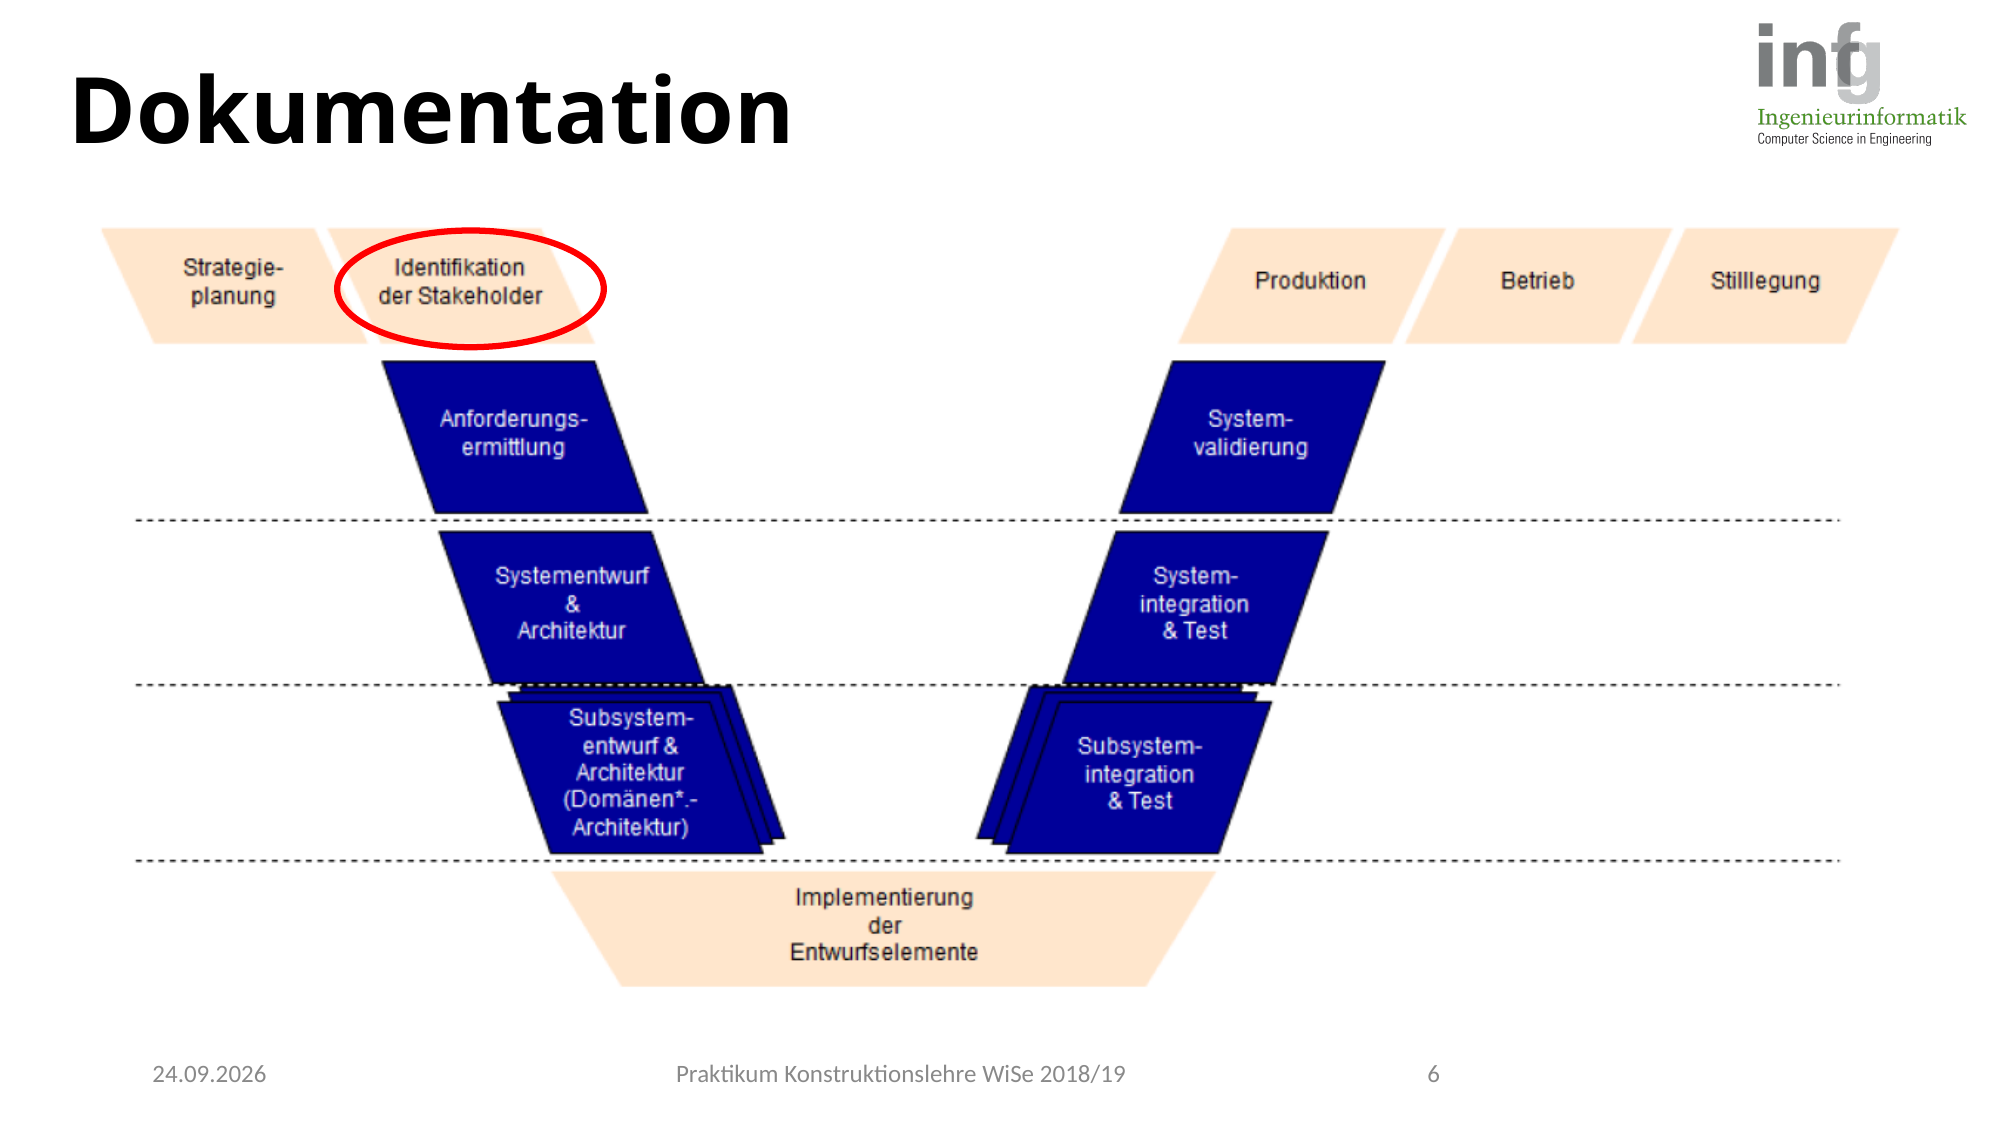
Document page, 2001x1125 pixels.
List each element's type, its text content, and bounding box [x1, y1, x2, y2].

text_box Dokumentation [0, 13, 1102, 171]
text_box 10.01.2019 [137, 1042, 403, 1103]
text_box 6 [1412, 1042, 1863, 1103]
text_box Praktikum Konstruktionslehre WiSe 2018/19 [403, 1042, 1400, 1103]
picture [83, 170, 1916, 1024]
